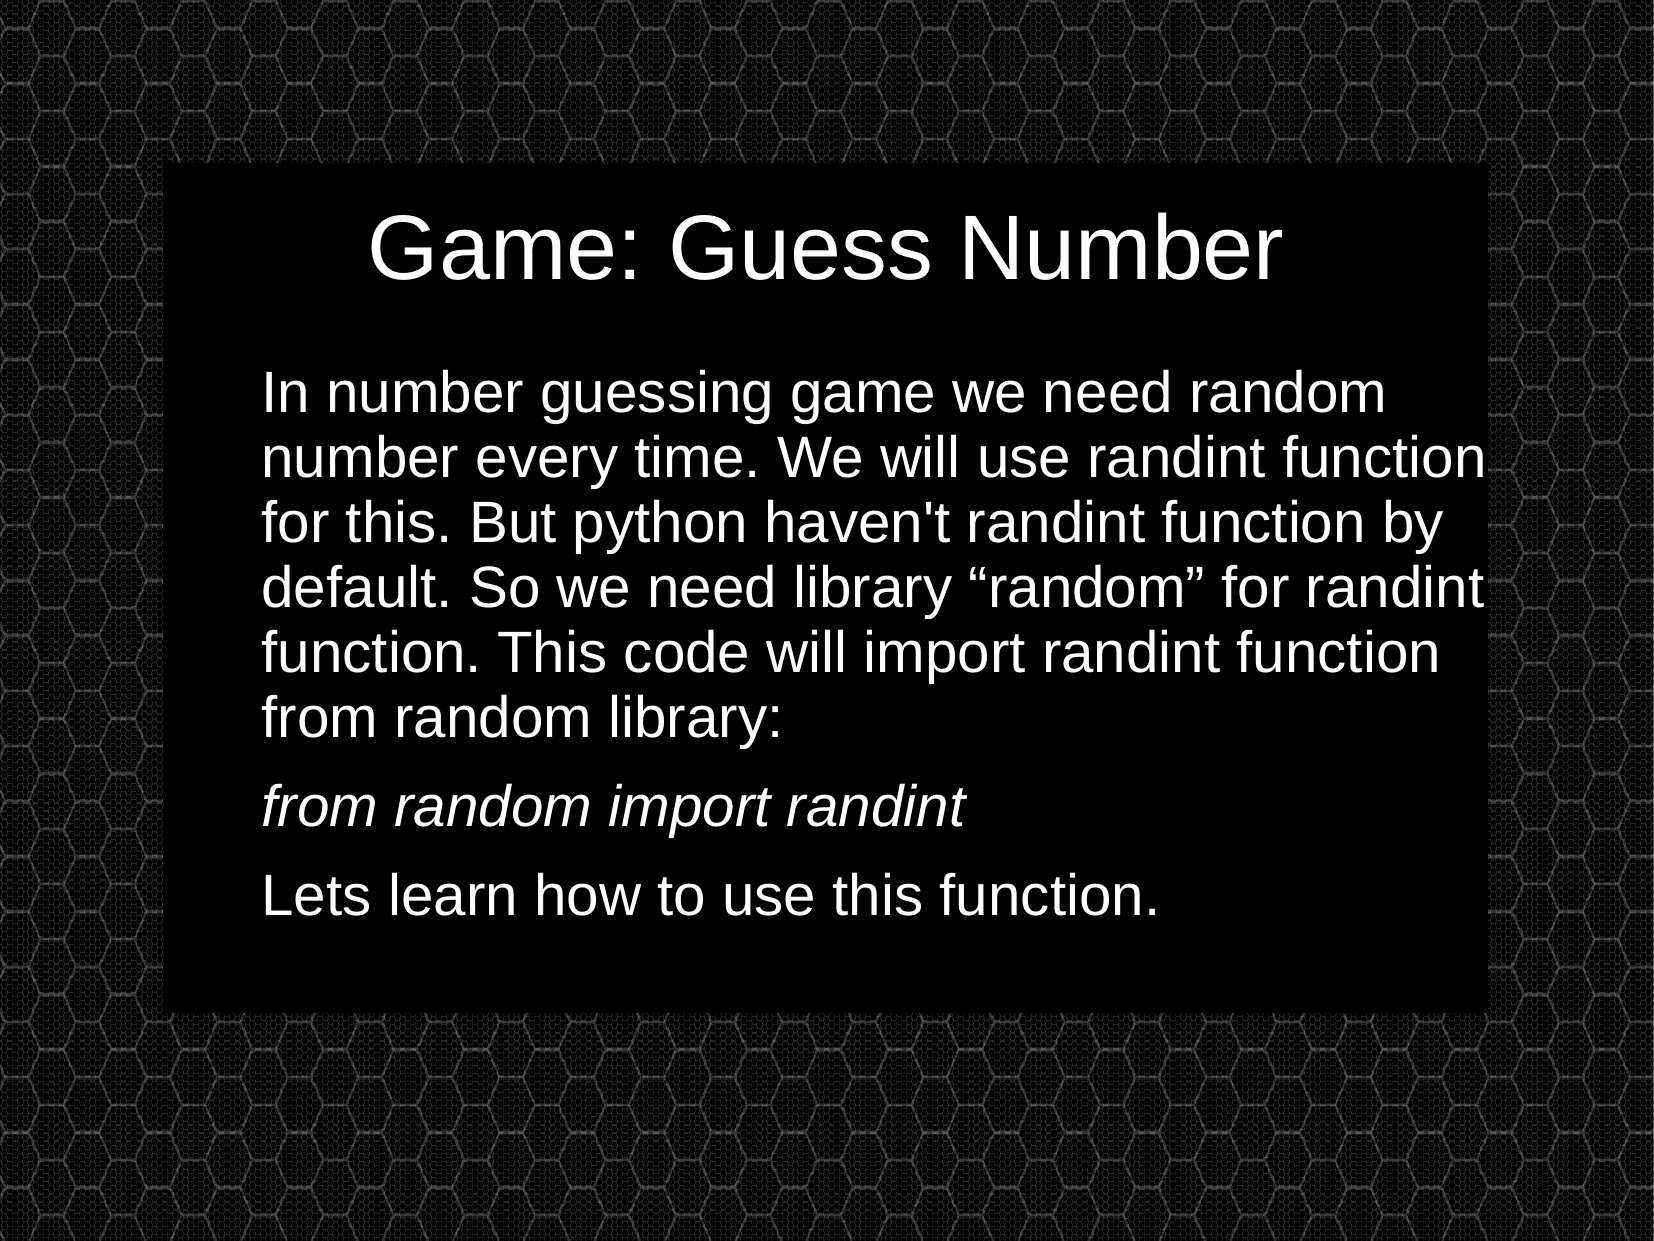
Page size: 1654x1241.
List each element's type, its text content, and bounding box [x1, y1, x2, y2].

picture [0, 0, 1654, 1241]
list In number guessing game we need random number every time. We will use randint function for this. But python haven't randint function by default. So we need library “random” for randint function. This code will import randint function from random library: from random import randint Lets learn how to use this function. [120, 360, 1501, 1010]
title Game: Guess Number [82, 165, 1571, 331]
